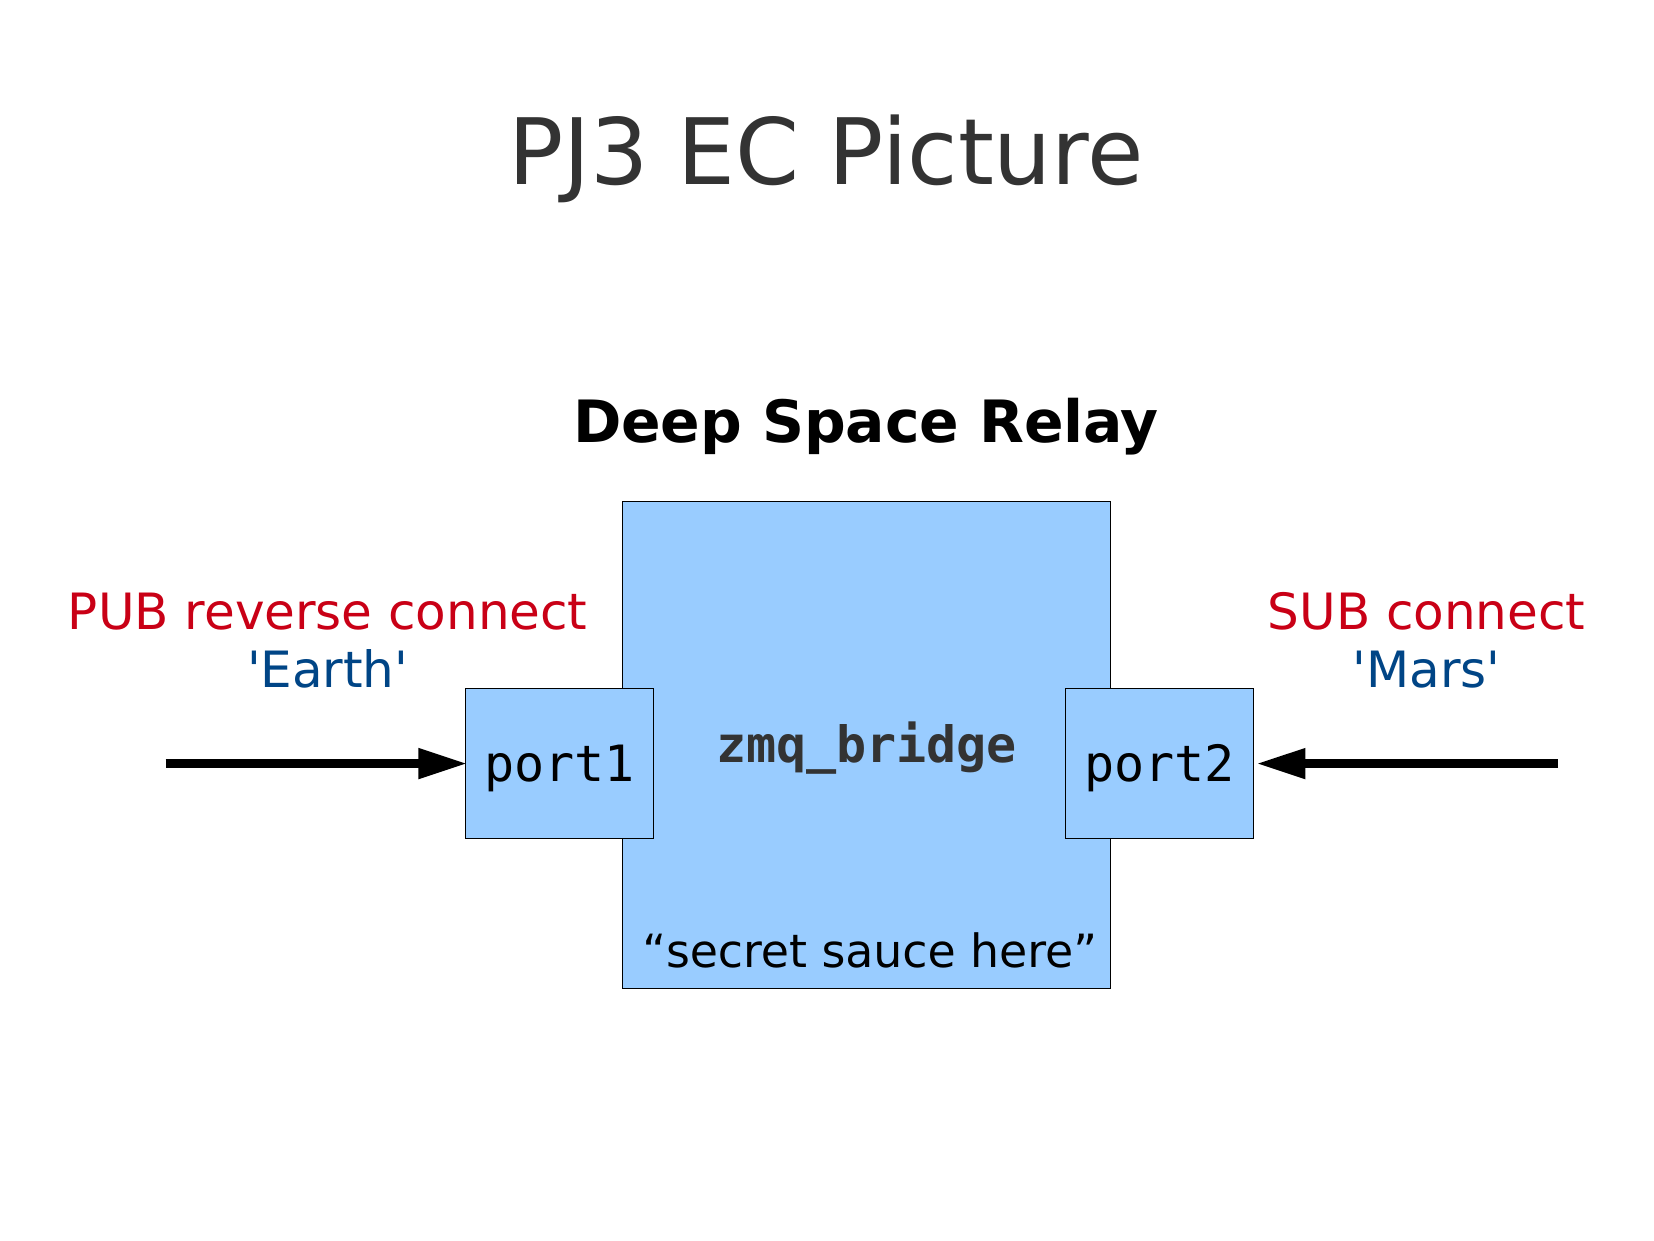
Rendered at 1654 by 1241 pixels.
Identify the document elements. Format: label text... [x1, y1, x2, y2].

title PJ3 EC Picture [82, 49, 1571, 257]
text_box PUB reverse connect 'Earth' [53, 575, 603, 708]
text_box zmq_bridge [622, 501, 1111, 989]
text_box “secret sauce here” [627, 917, 1113, 986]
text_box port1 [465, 688, 654, 839]
text_box port2 [1065, 688, 1254, 839]
text_box SUB connect 'Mars' [1253, 575, 1601, 708]
text_box Deep Space Relay [558, 381, 1175, 464]
